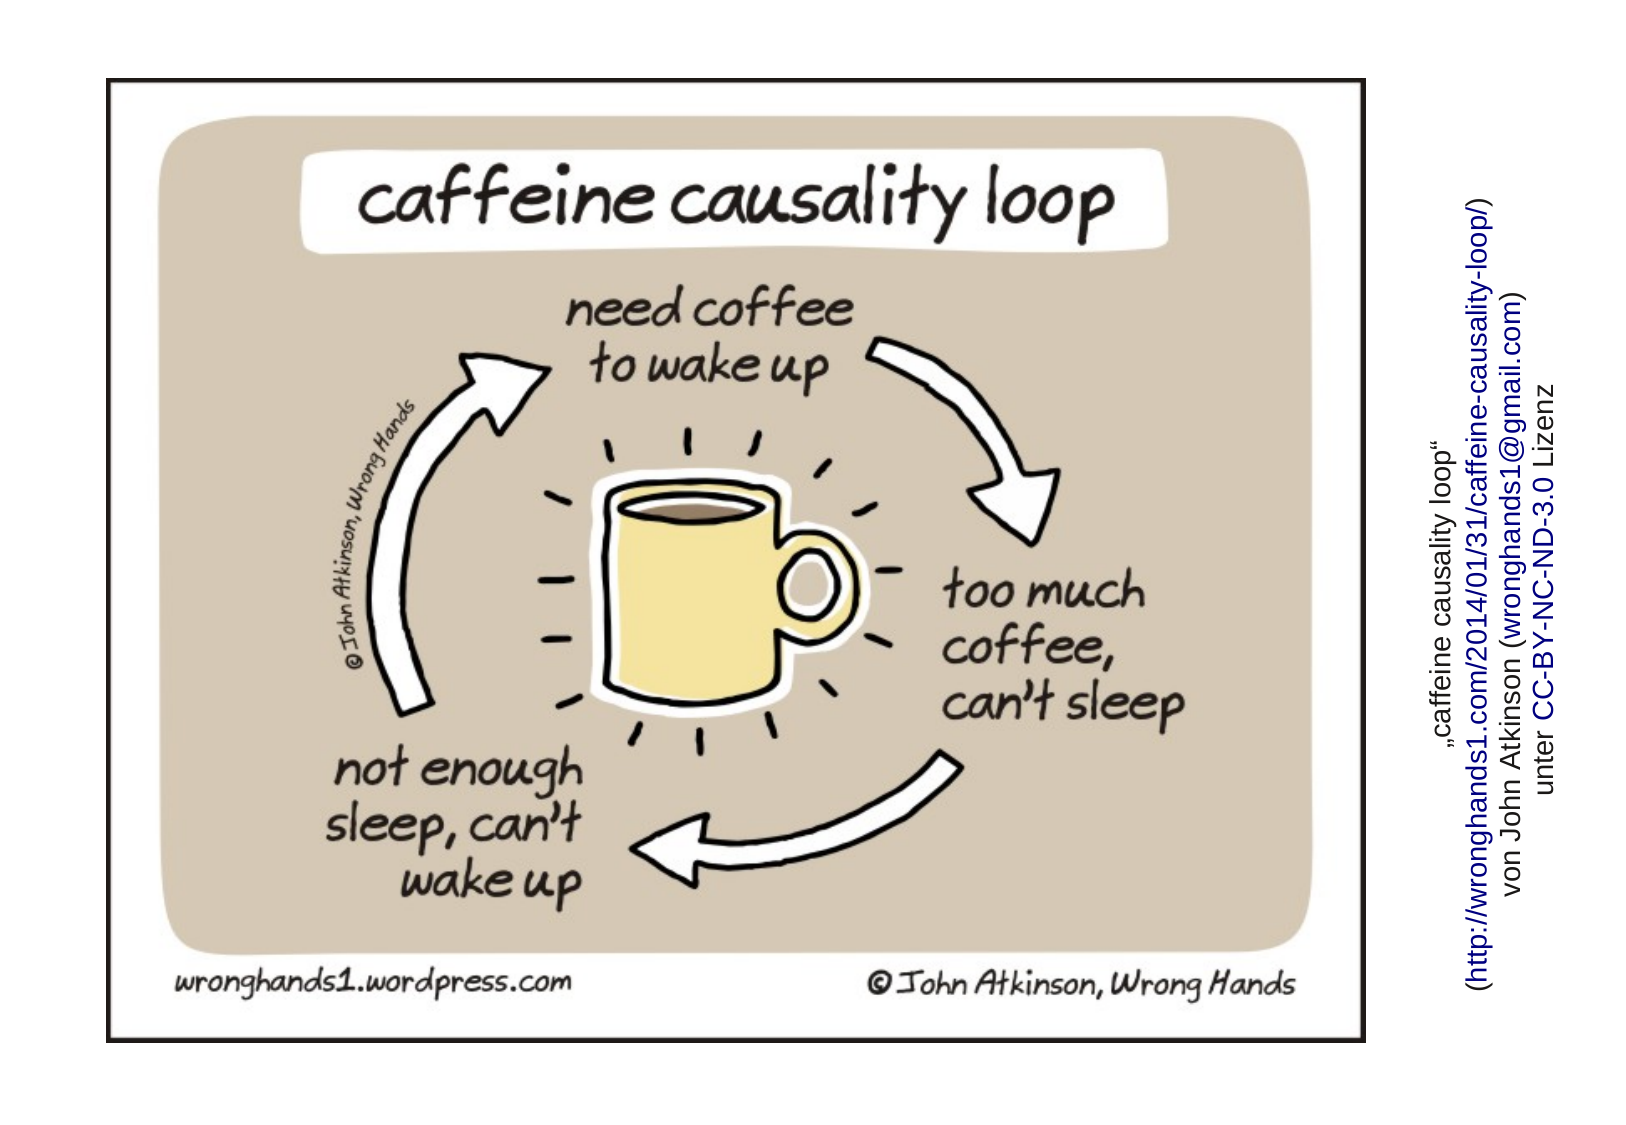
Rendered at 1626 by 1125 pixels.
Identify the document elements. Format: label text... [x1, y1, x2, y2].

picture [106, 78, 1366, 1043]
text_box „caffeine causality loop“ (http://wronghands1.com/2014/01/31/caffeine-causality-loop/) von John Atkinson (wronghands1@gmail.com) unter CC-BY-NC-ND-3.0 Lizenz [1416, 129, 1567, 1052]
